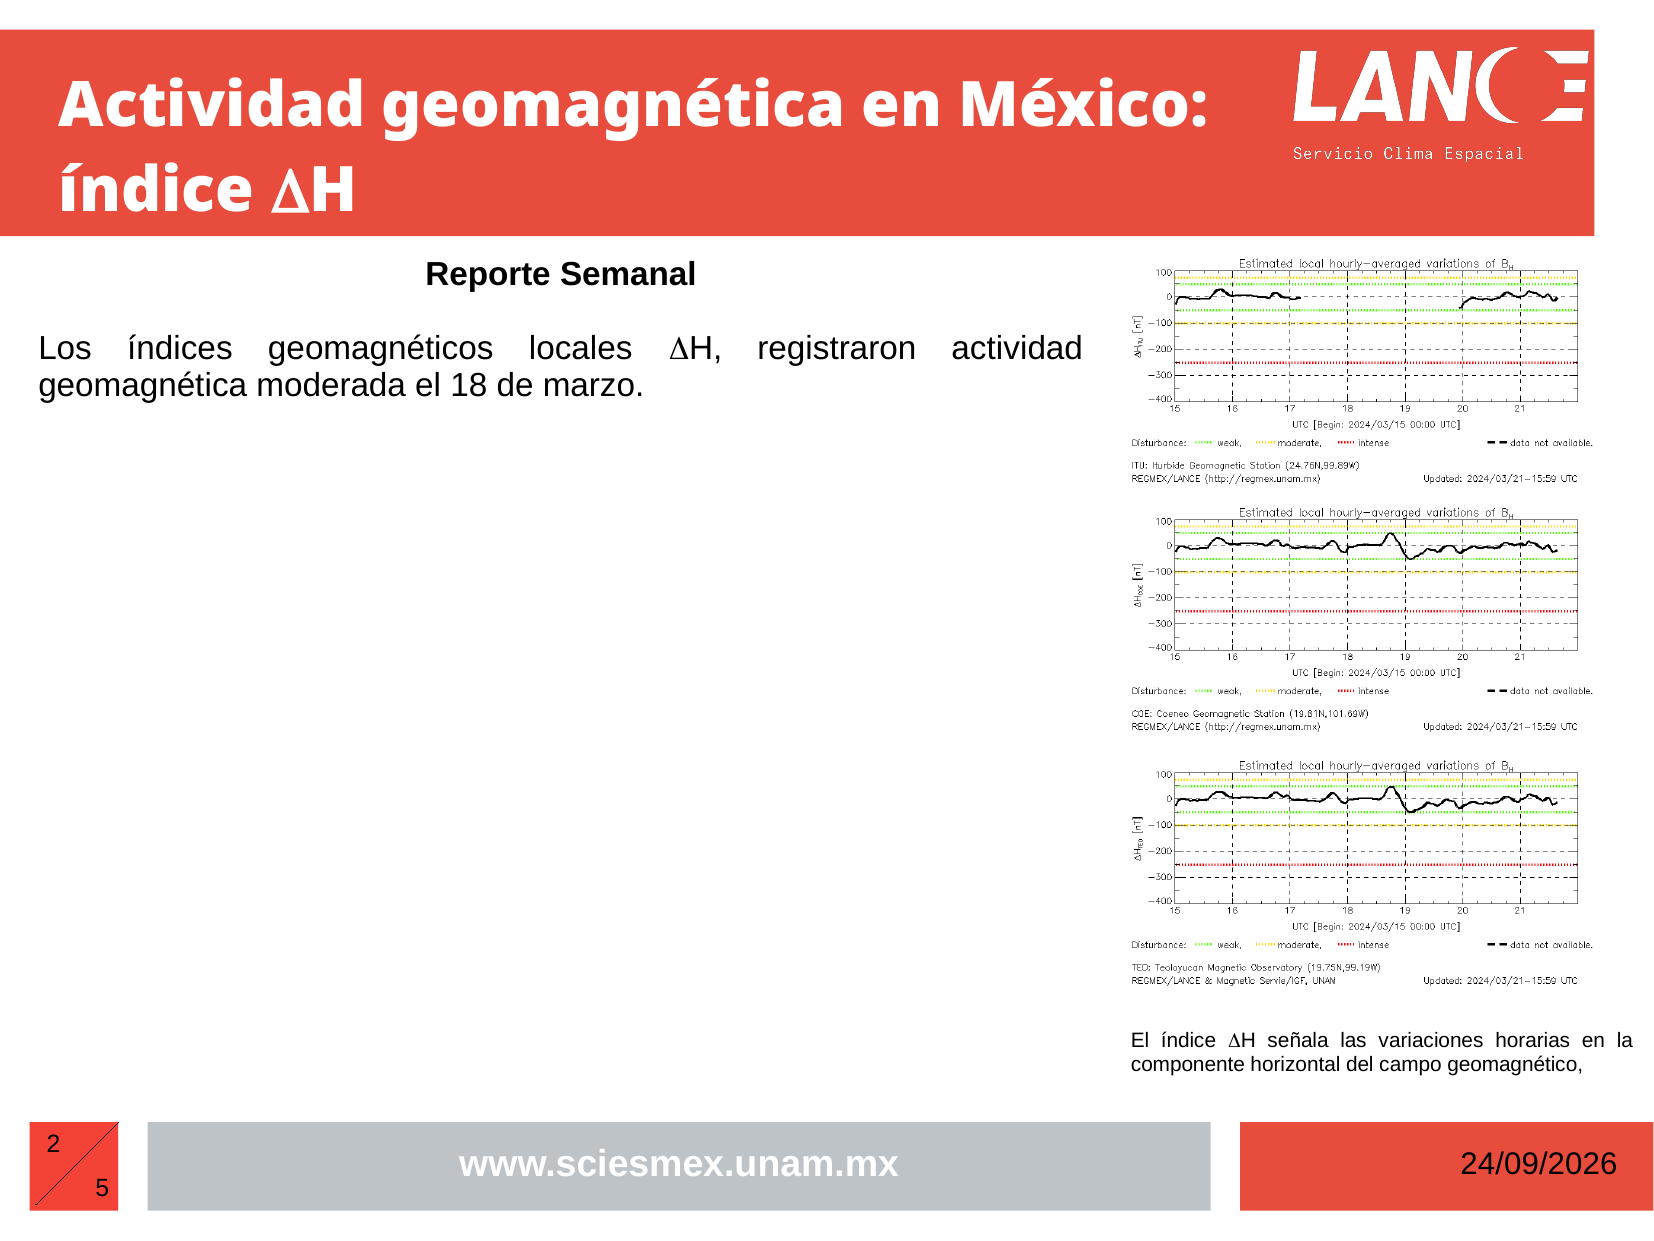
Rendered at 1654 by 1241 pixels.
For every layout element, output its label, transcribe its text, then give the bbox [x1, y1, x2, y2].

text_box 21/03/2024 [1424, 1122, 1654, 1205]
picture [1127, 496, 1601, 733]
text_box 5 [35, 1151, 125, 1209]
title Actividad geomagnética en México: índice DH [59, 59, 1312, 207]
picture [1127, 749, 1601, 987]
picture [1293, 47, 1589, 162]
text_box www.sciesmex.unam.mx [153, 1122, 1205, 1205]
picture [1127, 247, 1601, 485]
text_box El índice DH señala las variaciones horarias en la componente horizontal del campo geomagnético, [1116, 1021, 1648, 1084]
text_box <número> [31, 1122, 176, 1170]
text_box Reporte Semanal Los índices geomagnéticos locales DH, registraron actividad geomagnética moderada el 18 de marzo. [23, 248, 1099, 708]
